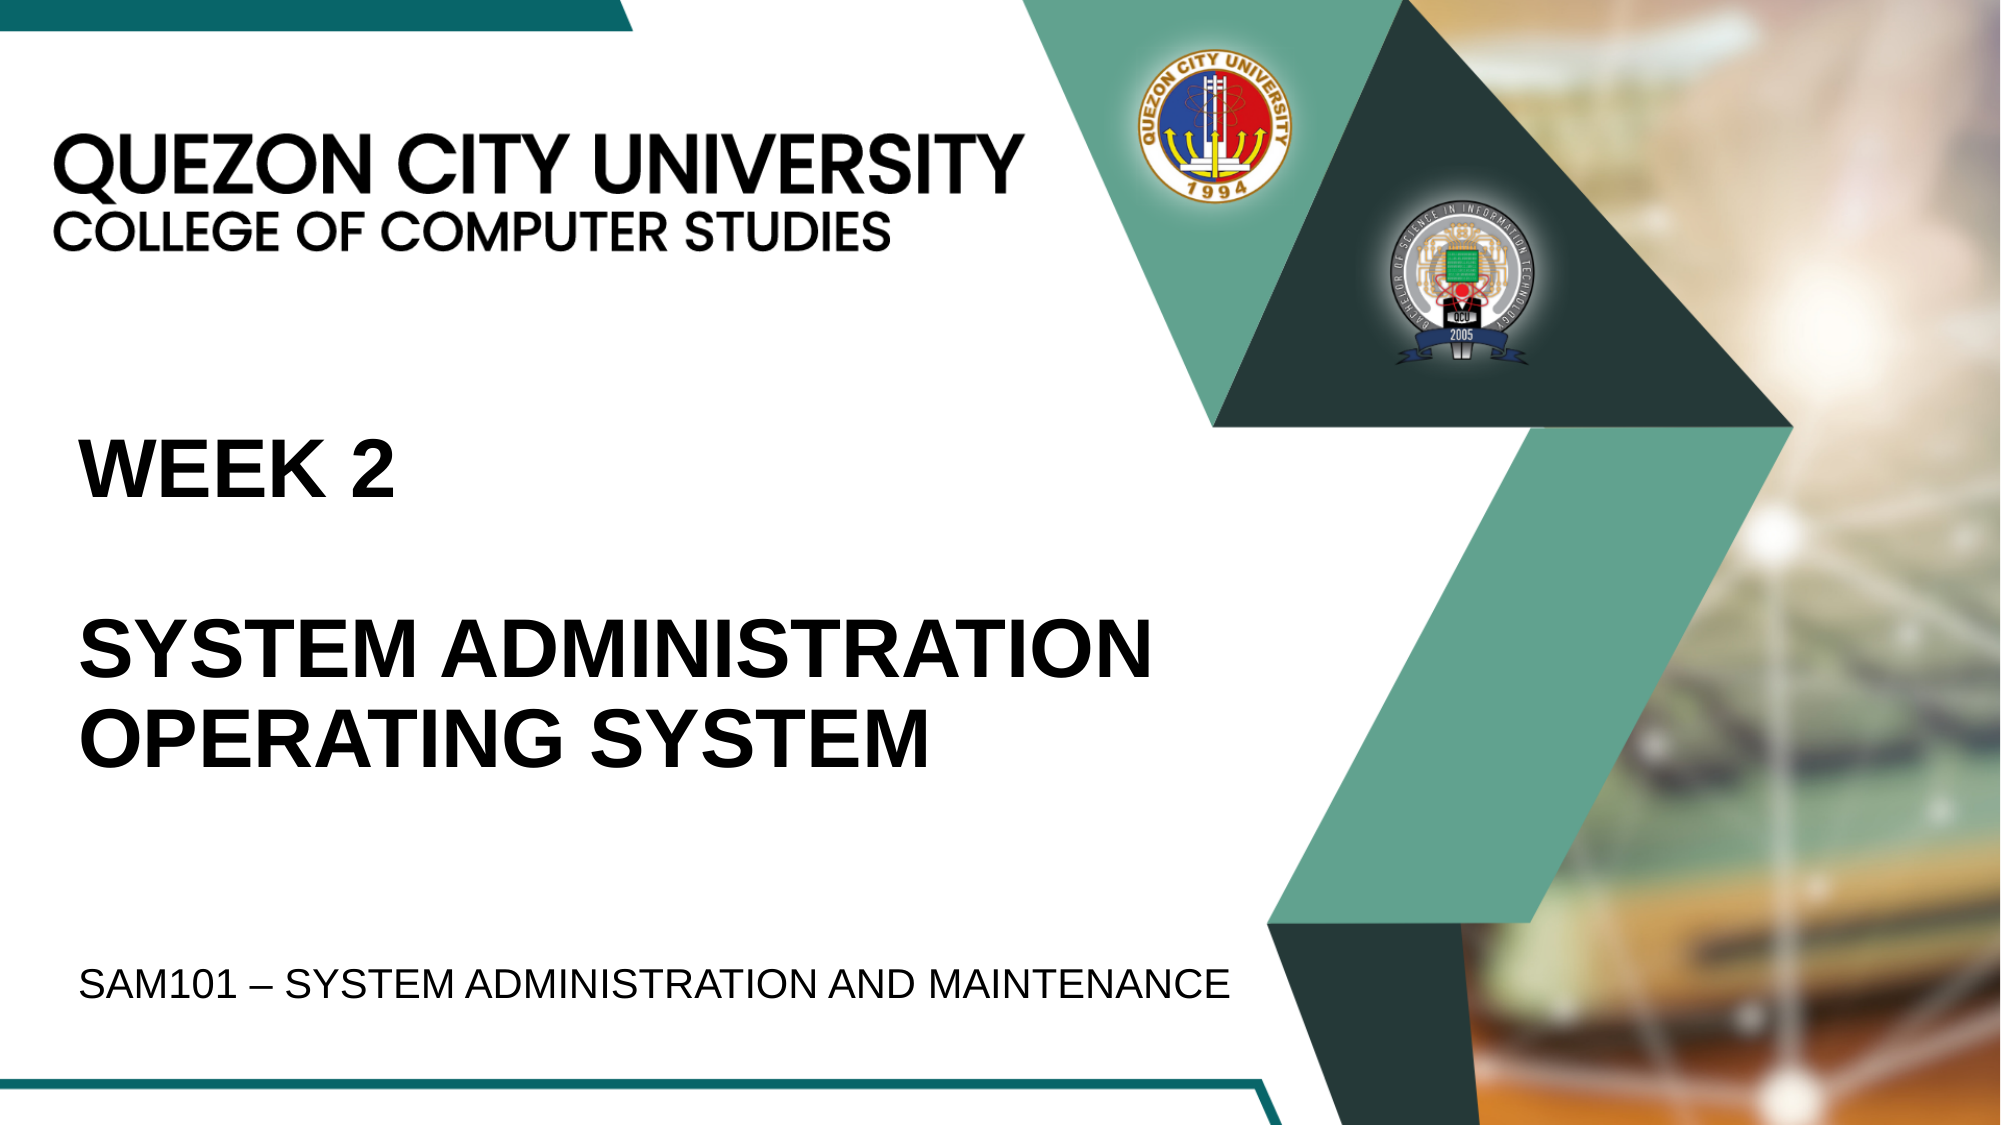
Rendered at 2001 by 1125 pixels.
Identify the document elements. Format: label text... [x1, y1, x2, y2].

text_box SAM101 – SYSTEM ADMINISTRATION AND MAINTENANCE [63, 905, 1275, 1065]
picture [0, 0, 2001, 1125]
text_box WEEK 2 SYSTEM ADMINISTRATION OPERATING SYSTEM [63, 410, 1234, 801]
